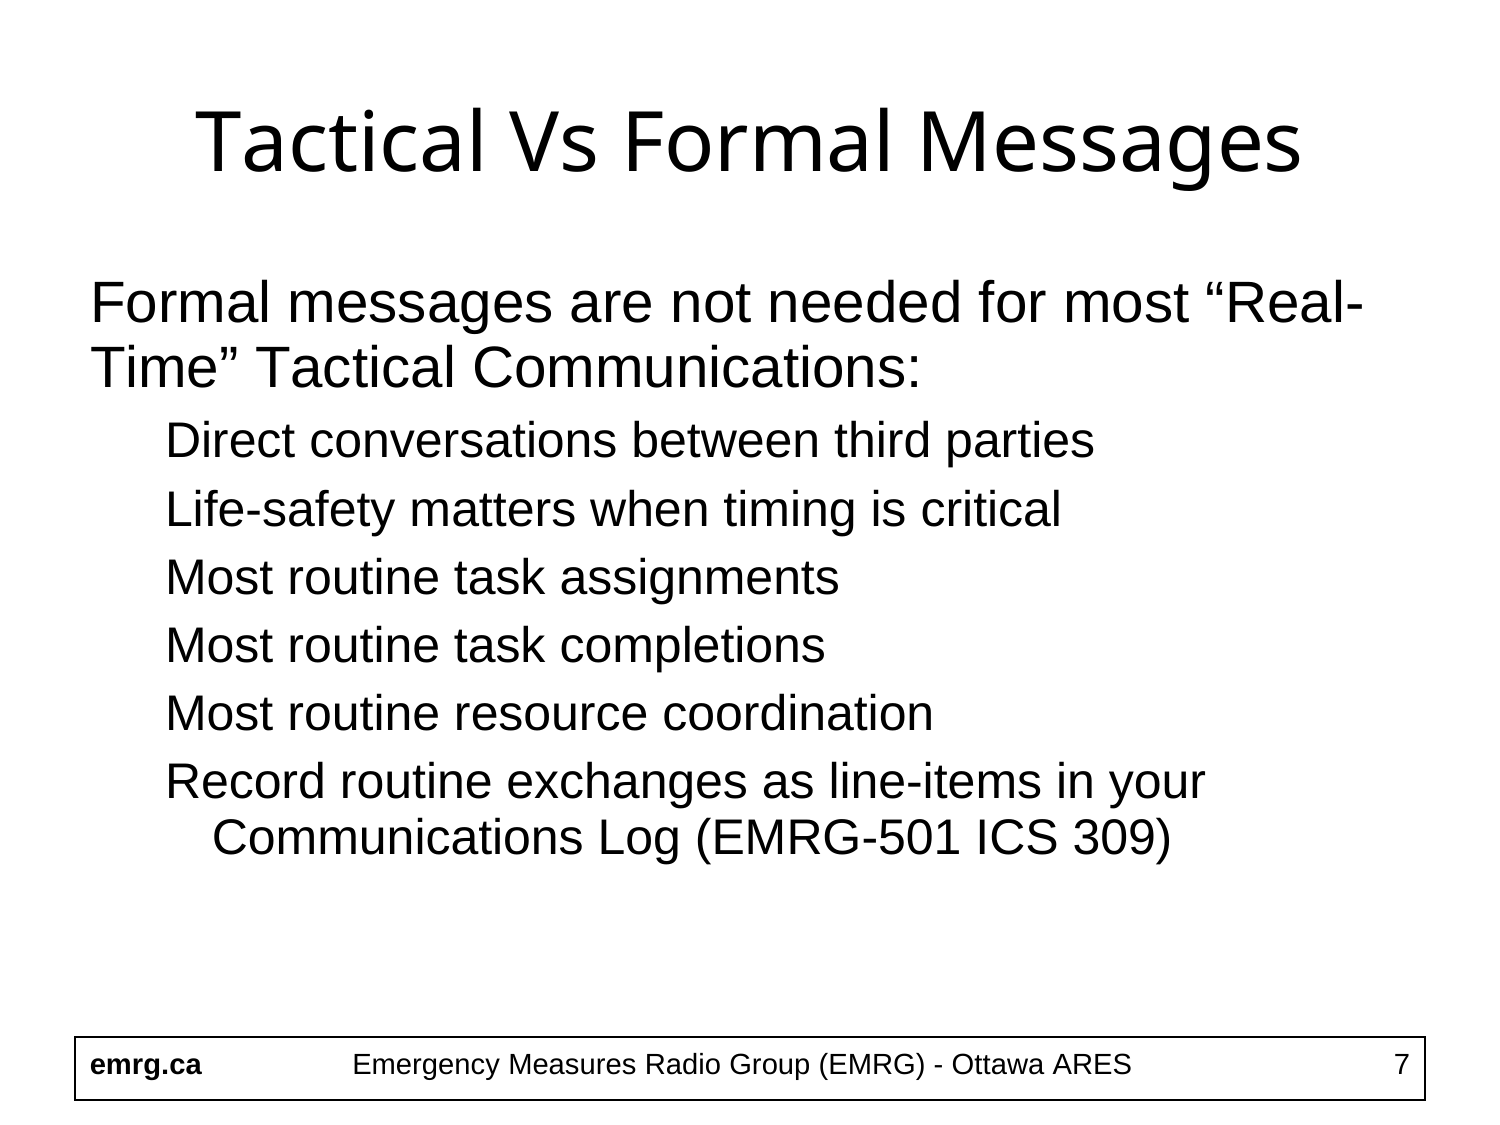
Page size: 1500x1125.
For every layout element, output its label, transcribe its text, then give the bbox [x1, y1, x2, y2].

text_box <number> [1246, 1037, 1426, 1103]
text_box Emergency Measures Radio Group (EMRG) - Ottawa ARES [247, 1037, 1238, 1103]
list Formal messages are not needed for most “Real-Time” Tactical Communications: Direct conversations between third parties Life-safety matters when timing is critical Most routine task assignments Most routine task completions Most routine resource coordination Record routine exchanges as line-items in your Communications Log (EMRG-501 ICS 309) [75, 262, 1426, 1006]
title Tactical Vs Formal Messages [75, 31, 1426, 247]
